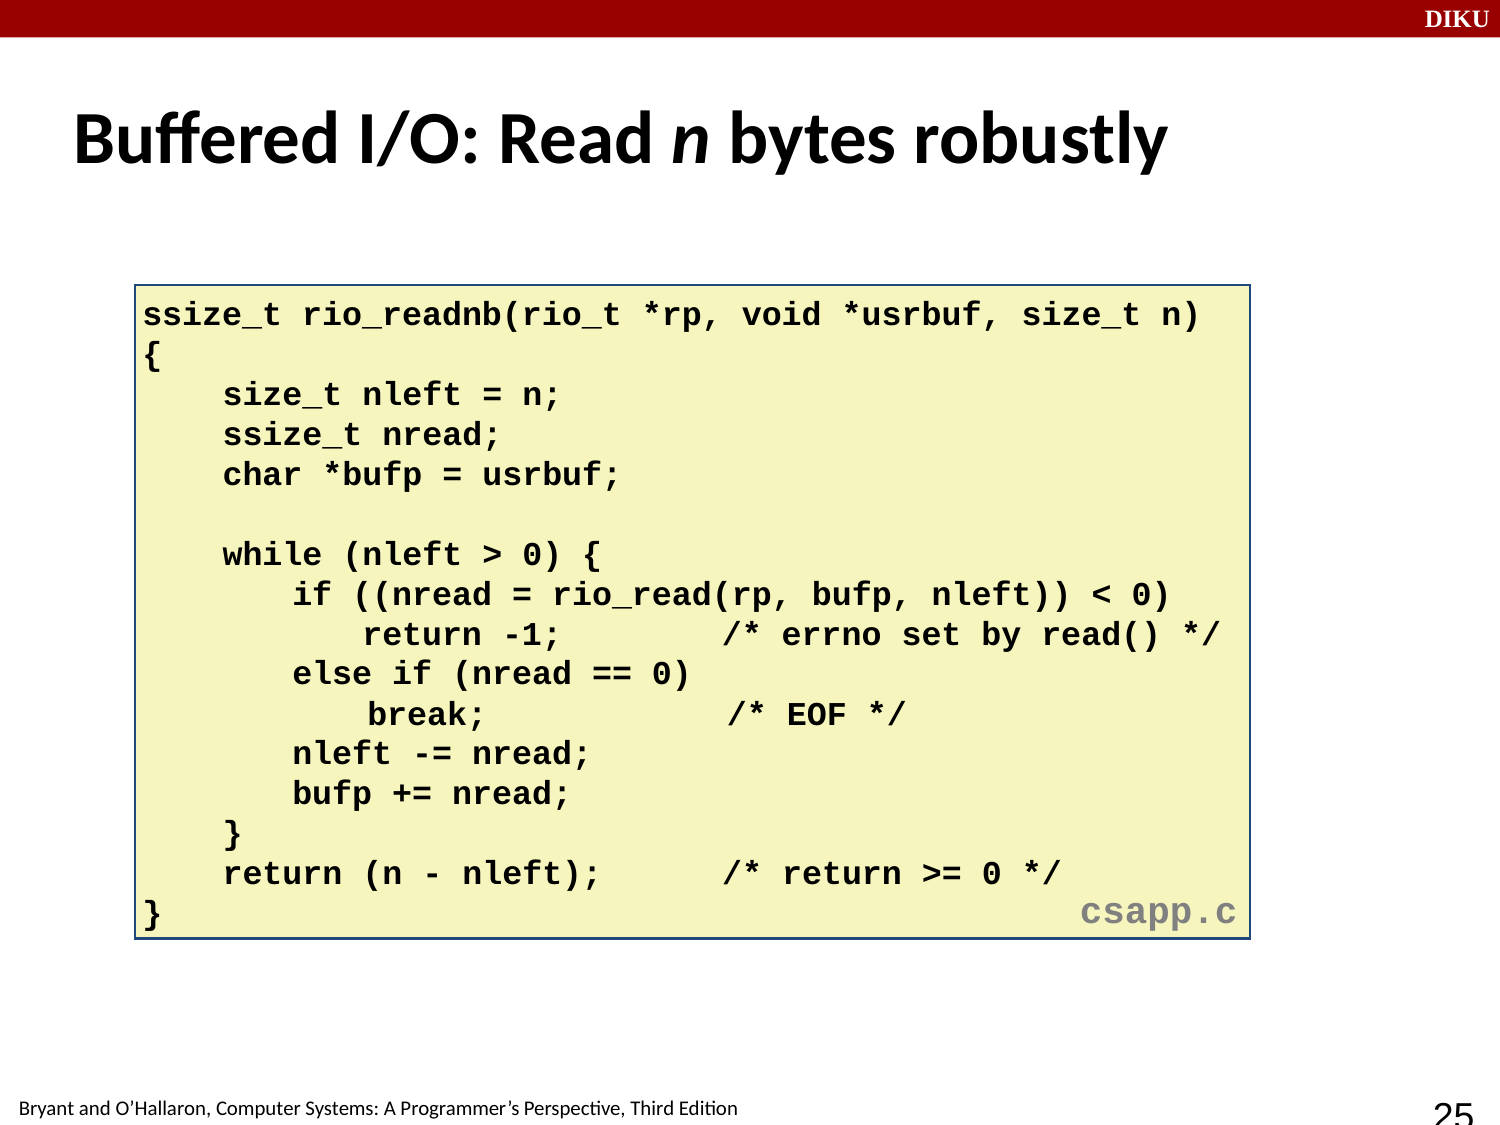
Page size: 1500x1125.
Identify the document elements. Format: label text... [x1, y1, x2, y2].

text_box Buffered I/O: Read n bytes robustly [58, 71, 1304, 197]
text_box csapp.c [1064, 878, 1253, 939]
text_box ssize_t rio_readnb(rio_t *rp, void *usrbuf, size_t n) { size_t nleft = n; ssize_t nread; char *bufp = usrbuf; while (nleft > 0) { if ((nread = rio_read(rp, bufp, nleft)) < 0) return -1; /* errno set by read() */ else if (nread == 0) break; /* EOF */ nleft -= nread; bufp += nread; } return (n - nleft); /* return >= 0 */ } [134, 285, 1250, 939]
